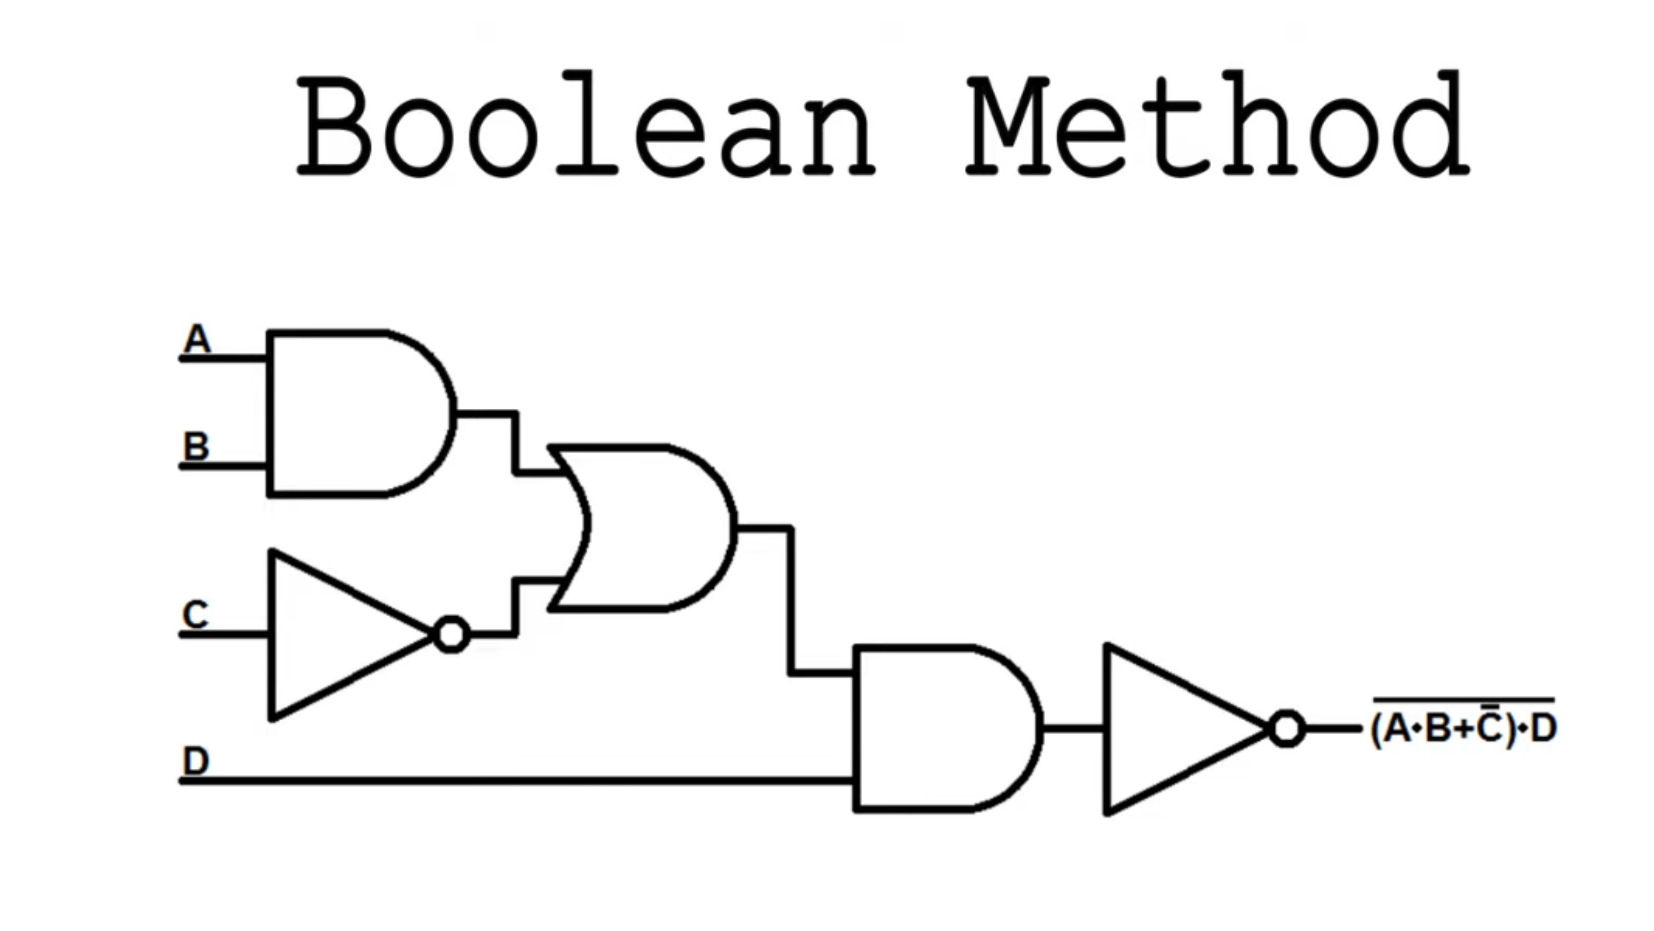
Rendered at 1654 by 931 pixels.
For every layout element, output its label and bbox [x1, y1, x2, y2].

picture [97, 3, 1566, 931]
